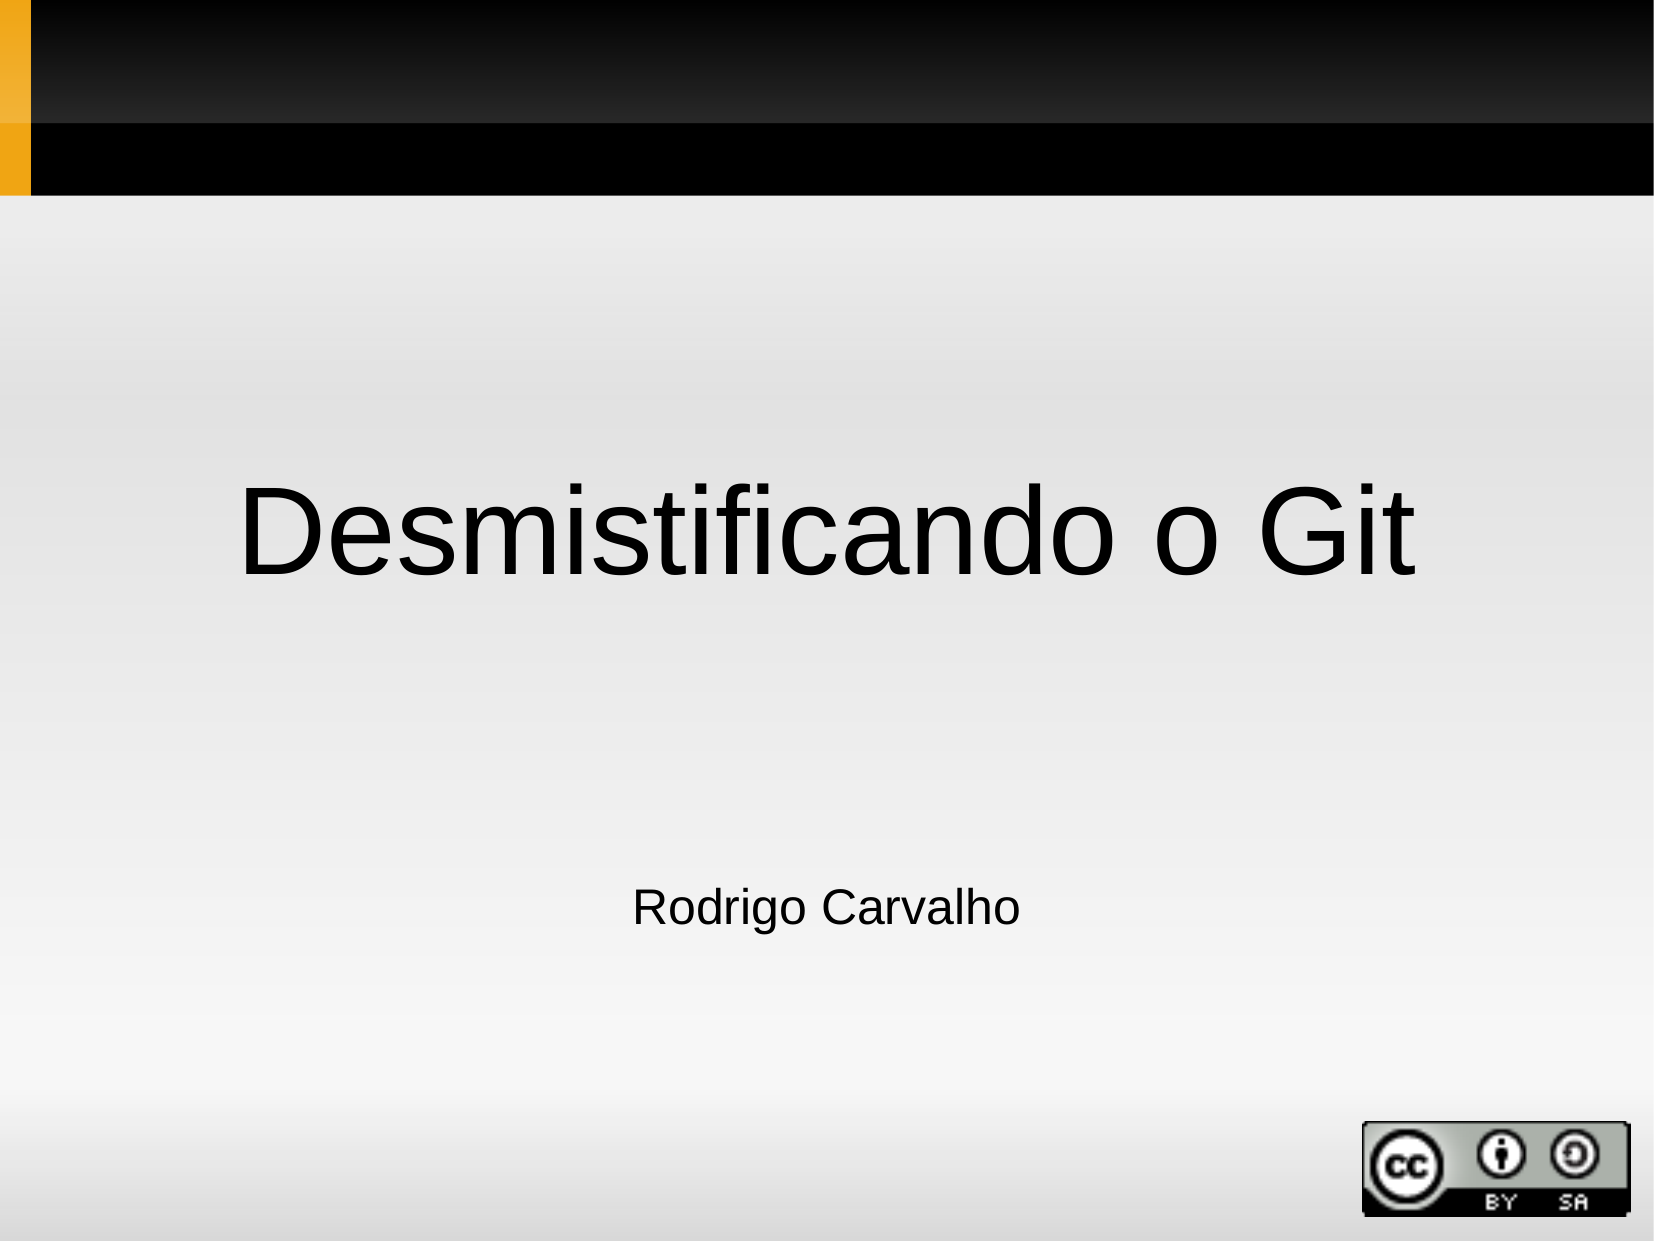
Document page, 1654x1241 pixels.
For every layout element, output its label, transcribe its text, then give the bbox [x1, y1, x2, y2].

picture [0, 0, 1654, 1241]
subtitle Desmistificando o Git Rodrigo Carvalho [82, 295, 1571, 1102]
